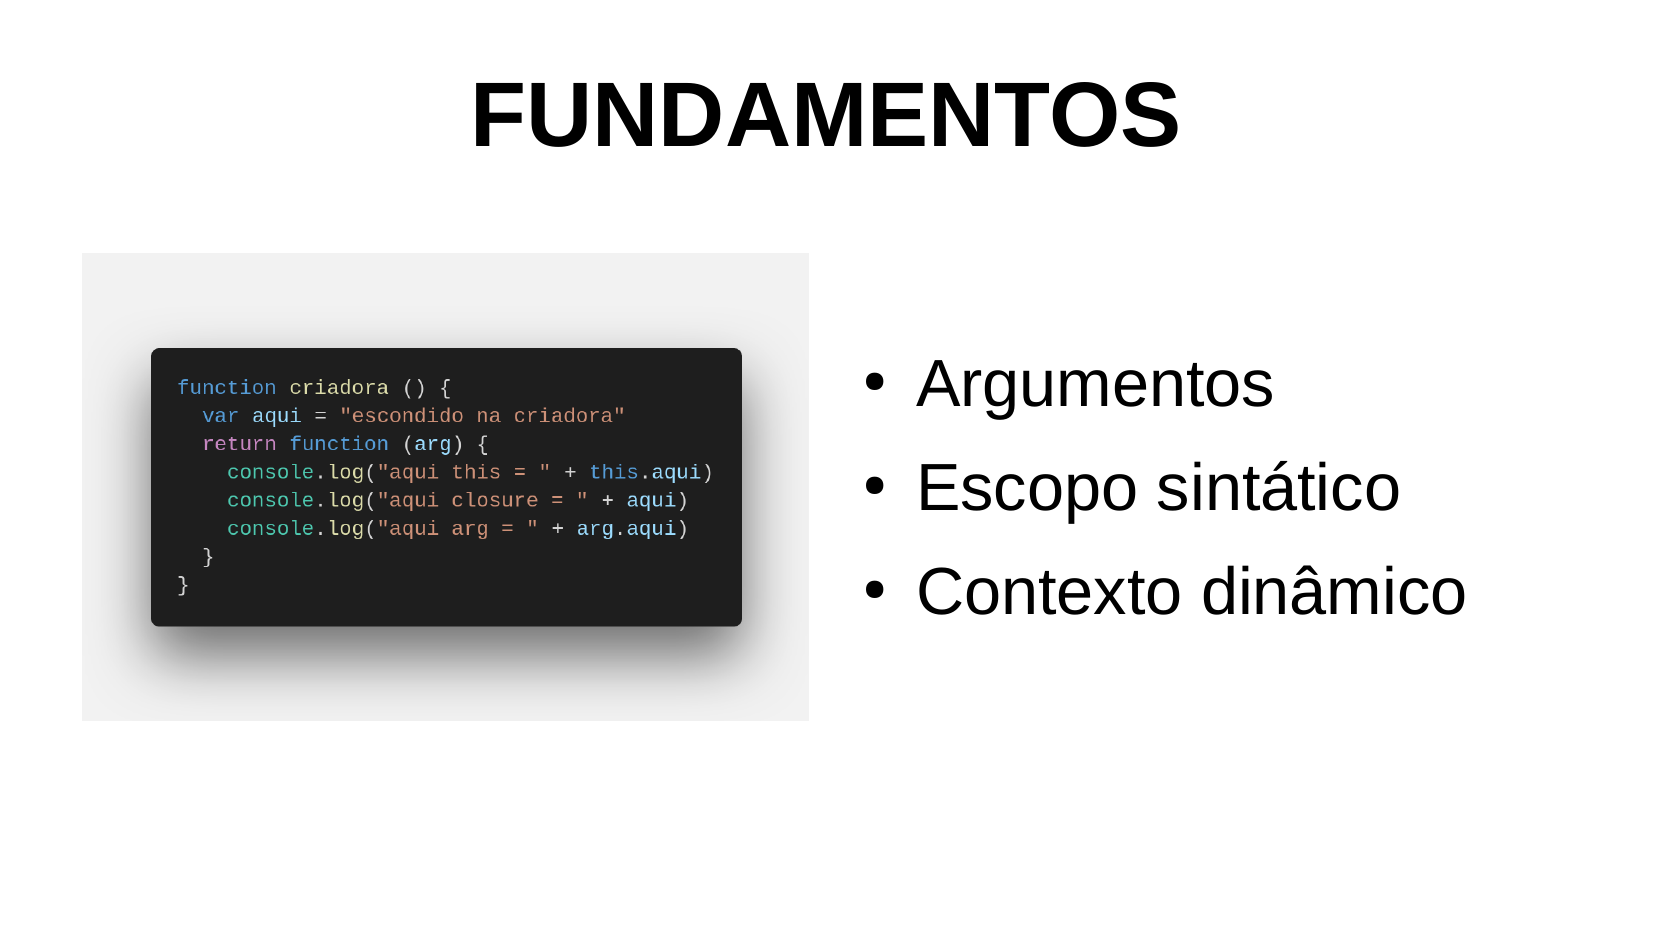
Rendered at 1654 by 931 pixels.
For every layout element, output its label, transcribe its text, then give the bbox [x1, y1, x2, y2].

list Argumentos Escopo sintático Contexto dinâmico [845, 217, 1572, 758]
title FUNDAMENTOS [82, 37, 1571, 193]
picture [82, 253, 809, 721]
